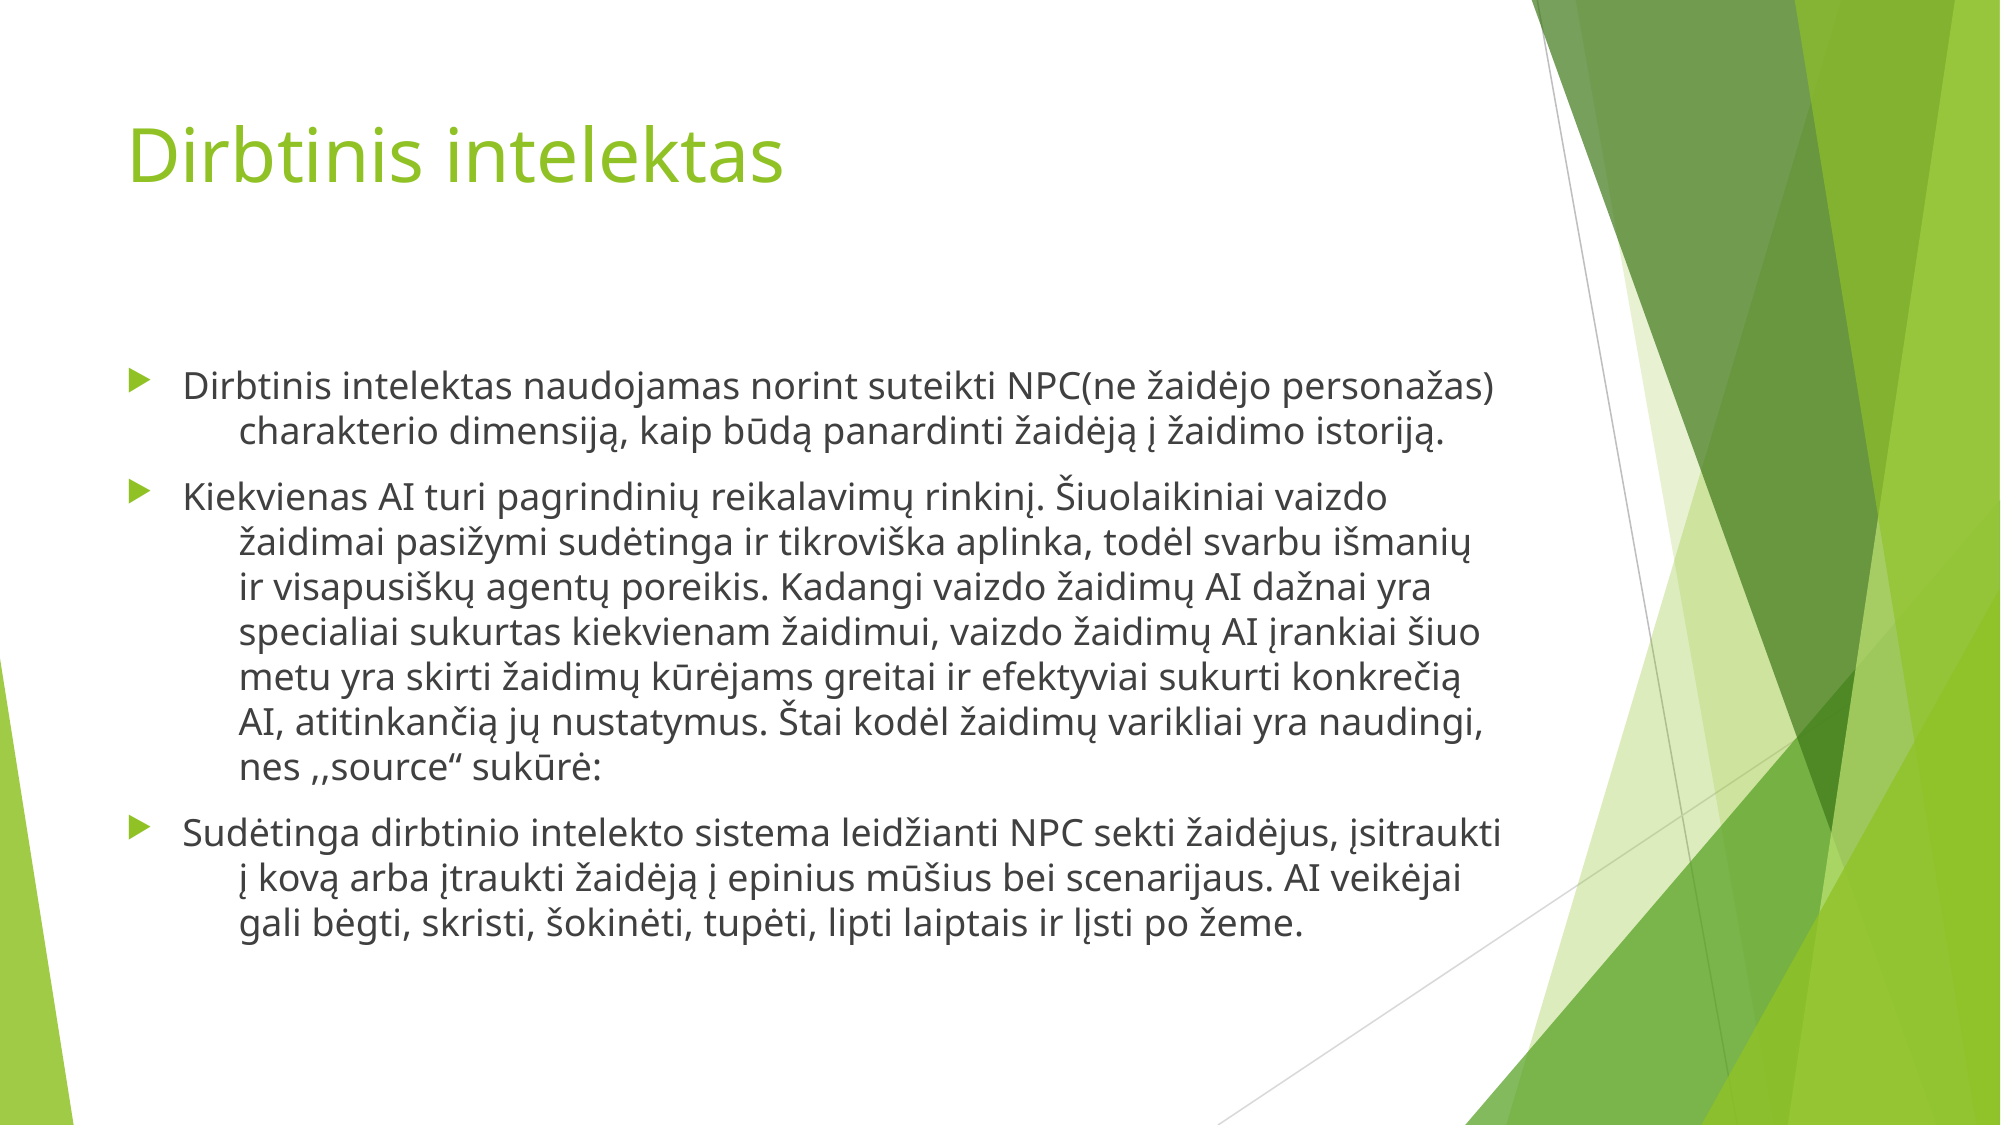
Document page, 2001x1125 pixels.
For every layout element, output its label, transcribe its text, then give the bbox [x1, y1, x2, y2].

title Dirbtinis intelektas [111, 99, 1522, 317]
list Dirbtinis intelektas naudojamas norint suteikti NPC(ne žaidėjo personažas) charakterio dimensiją, kaip būdą panardinti žaidėją į žaidimo istoriją. Kiekvienas AI turi pagrindinių reikalavimų rinkinį. Šiuolaikiniai vaizdo žaidimai pasižymi sudėtinga ir tikroviška aplinka, todėl svarbu išmanių ir visapusiškų agentų poreikis. Kadangi vaizdo žaidimų AI dažnai yra specialiai sukurtas kiekvienam žaidimui, vaizdo žaidimų AI įrankiai šiuo metu yra skirti žaidimų kūrėjams greitai ir efektyviai sukurti konkrečią AI, atitinkančią jų nustatymus. Štai kodėl žaidimų varikliai yra naudingi, nes ,,source“ sukūrė: Sudėtinga dirbtinio intelekto sistema leidžianti NPC sekti žaidėjus, įsitraukti į kovą arba įtraukti žaidėją į epinius mūšius bei scenarijaus. AI veikėjai gali bėgti, skristi, šokinėti, tupėti, lipti laiptais ir lįsti po žeme. [111, 354, 1522, 992]
